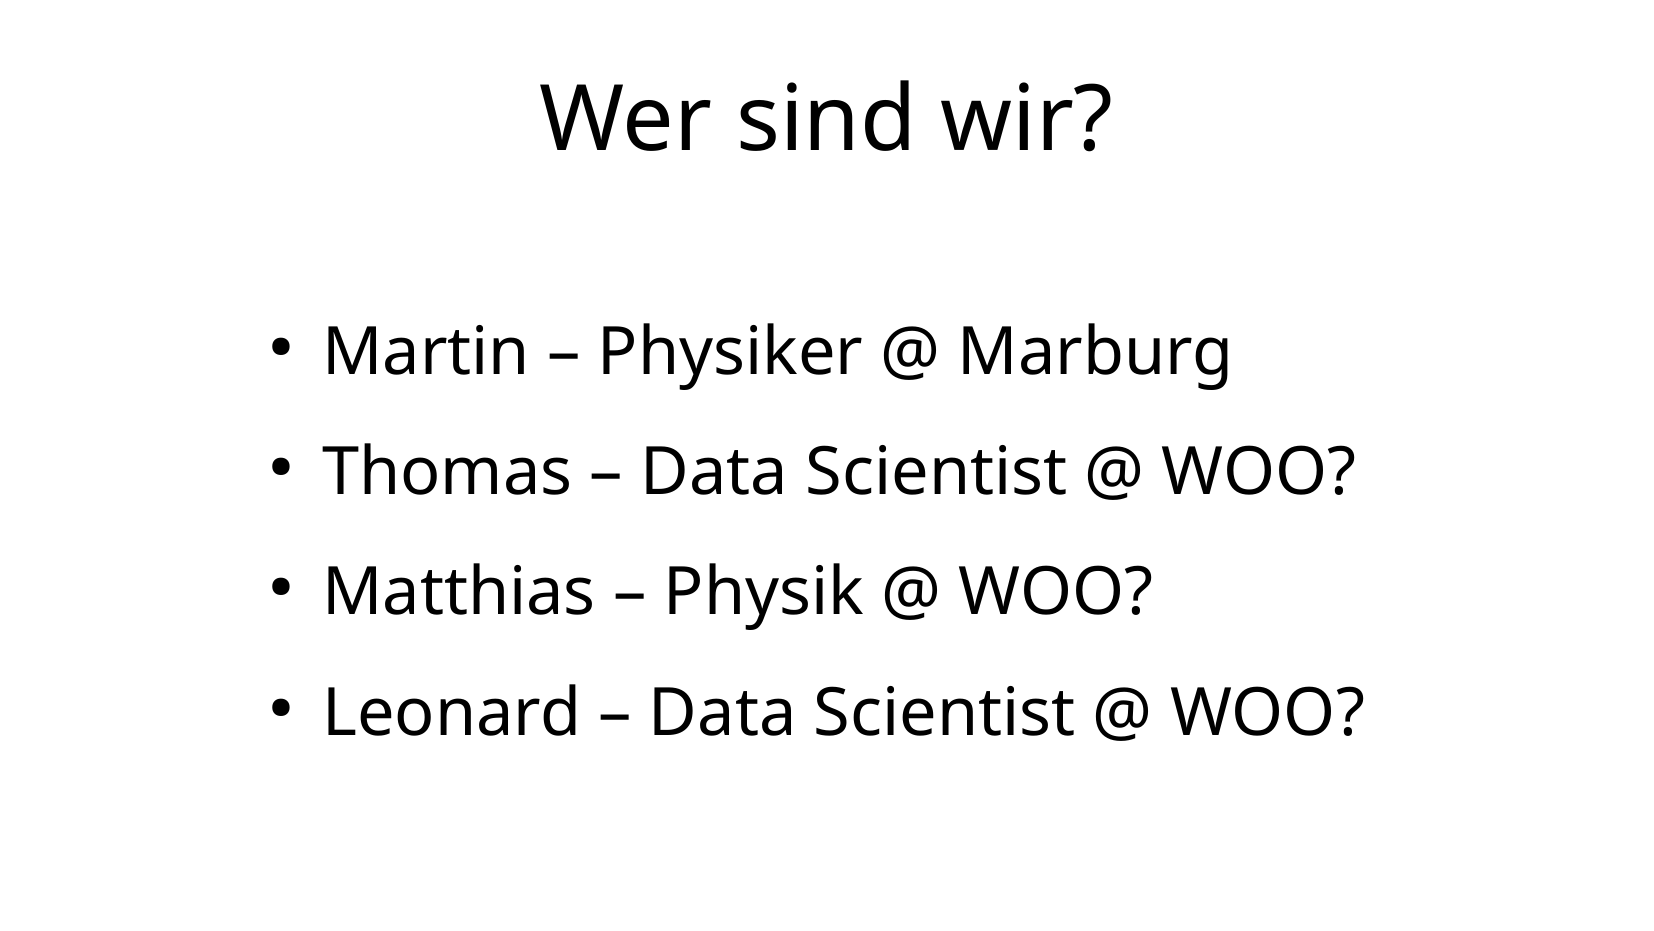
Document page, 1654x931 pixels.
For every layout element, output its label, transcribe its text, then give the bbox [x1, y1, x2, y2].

list Martin – Physiker @ Marburg Thomas – Data Scientist @ WOO? Matthias – Physik @ WOO? Leonard – Data Scientist @ WOO? [251, 258, 1403, 799]
title Wer sind wir? [82, 37, 1571, 193]
